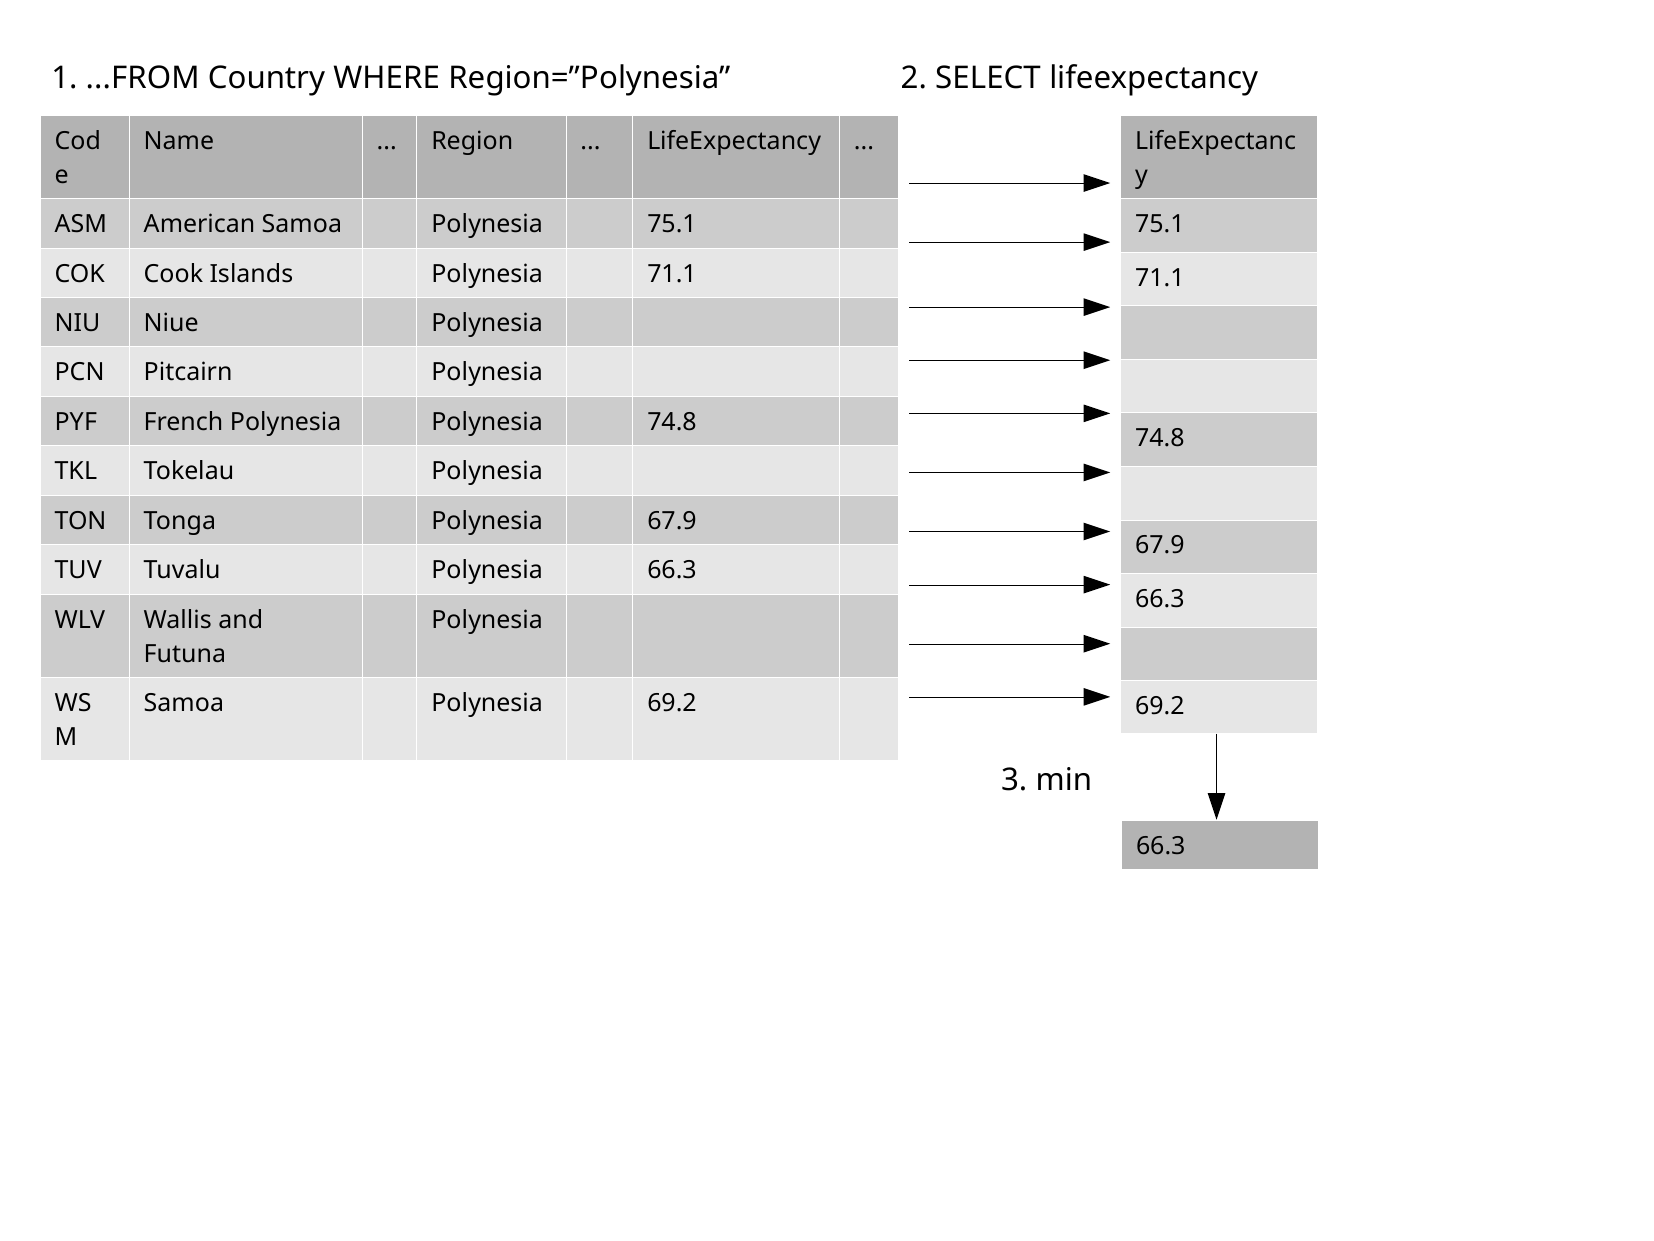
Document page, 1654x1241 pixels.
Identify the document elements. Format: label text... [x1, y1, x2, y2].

table_cell [567, 446, 632, 495]
table_cell WSM [41, 678, 129, 760]
table_cell [840, 249, 898, 297]
table_header LifeExpectancy [633, 116, 839, 198]
table_cell 69.2 [633, 678, 839, 760]
table_cell [567, 397, 632, 445]
table_cell [567, 496, 632, 544]
table_cell [567, 545, 632, 594]
table_cell [840, 678, 898, 760]
table_cell 74.8 [1121, 413, 1317, 466]
table_cell COK [41, 249, 129, 297]
table_cell Pitcairn [130, 347, 362, 396]
table_cell [567, 347, 632, 396]
table_cell [633, 347, 839, 396]
table_cell 66.3 [1121, 574, 1317, 627]
table_cell [633, 446, 839, 495]
table_cell Polynesia [417, 545, 566, 594]
table_cell [363, 595, 416, 677]
table_cell Samoa [130, 678, 362, 760]
table_cell 67.9 [633, 496, 839, 544]
table_cell WLV [41, 595, 129, 677]
table_cell Tonga [130, 496, 362, 544]
table_cell [567, 298, 632, 346]
table_cell [633, 298, 839, 346]
table_cell ASM [41, 199, 129, 248]
table_cell Polynesia [417, 496, 566, 544]
table_cell Tokelau [130, 446, 362, 495]
table_cell Wallis and Futuna [130, 595, 362, 677]
table_cell Niue [130, 298, 362, 346]
table_header Name [130, 116, 362, 198]
table_cell [567, 199, 632, 248]
table_cell French Polynesia [130, 397, 362, 445]
table_cell 75.1 [1121, 199, 1317, 252]
table_cell 75.1 [633, 199, 839, 248]
table_header 66.3 [1122, 821, 1318, 869]
table_cell Polynesia [417, 347, 566, 396]
table_cell Polynesia [417, 199, 566, 248]
table_cell [840, 446, 898, 495]
table_cell Tuvalu [130, 545, 362, 594]
table_cell 66.3 [633, 545, 839, 594]
table_cell [567, 249, 632, 297]
table_header ... [567, 116, 632, 198]
text_box 3. min [986, 750, 1105, 802]
table_header ... [840, 116, 898, 198]
table_cell [363, 446, 416, 495]
table_cell [840, 199, 898, 248]
table_cell TON [41, 496, 129, 544]
table_header Code [41, 116, 129, 198]
table_cell [840, 496, 898, 544]
table_cell [363, 199, 416, 248]
table_header Region [417, 116, 566, 198]
table_cell [840, 595, 898, 677]
table_cell Polynesia [417, 397, 566, 445]
table_cell American Samoa [130, 199, 362, 248]
table_cell Cook Islands [130, 249, 362, 297]
table_cell 69.2 [1121, 681, 1317, 733]
table_cell 71.1 [1121, 253, 1317, 305]
table_cell 71.1 [633, 249, 839, 297]
table_cell Polynesia [417, 249, 566, 297]
table_cell 67.9 [1121, 521, 1317, 573]
table_cell [840, 545, 898, 594]
table_cell PYF [41, 397, 129, 445]
table_header ... [363, 116, 416, 198]
table_cell 74.8 [633, 397, 839, 445]
table_cell [840, 347, 898, 396]
table_cell PCN [41, 347, 129, 396]
table_cell [363, 249, 416, 297]
table_cell [363, 298, 416, 346]
table_cell [1121, 628, 1317, 680]
table_cell [363, 347, 416, 396]
table_cell Polynesia [417, 446, 566, 495]
table_cell [840, 298, 898, 346]
table_header LifeExpectancy [1121, 116, 1317, 198]
table_cell [1121, 306, 1317, 359]
table_cell [567, 678, 632, 760]
table_cell [363, 496, 416, 544]
table_cell [363, 397, 416, 445]
table_cell [363, 678, 416, 760]
table_cell NIU [41, 298, 129, 346]
table_cell TUV [41, 545, 129, 594]
table_cell Polynesia [417, 298, 566, 346]
table_cell [567, 595, 632, 677]
table_cell Polynesia [417, 678, 566, 760]
text_box 1. ...FROM Country WHERE Region=”Polynesia” [36, 47, 716, 99]
table_cell Polynesia [417, 595, 566, 677]
table_cell [633, 595, 839, 677]
table_cell [363, 545, 416, 594]
table_cell [1121, 467, 1317, 520]
table_cell [840, 397, 898, 445]
table_cell TKL [41, 446, 129, 495]
text_box 2. SELECT lifeexpectancy [885, 47, 1257, 99]
table_cell [1121, 360, 1317, 412]
